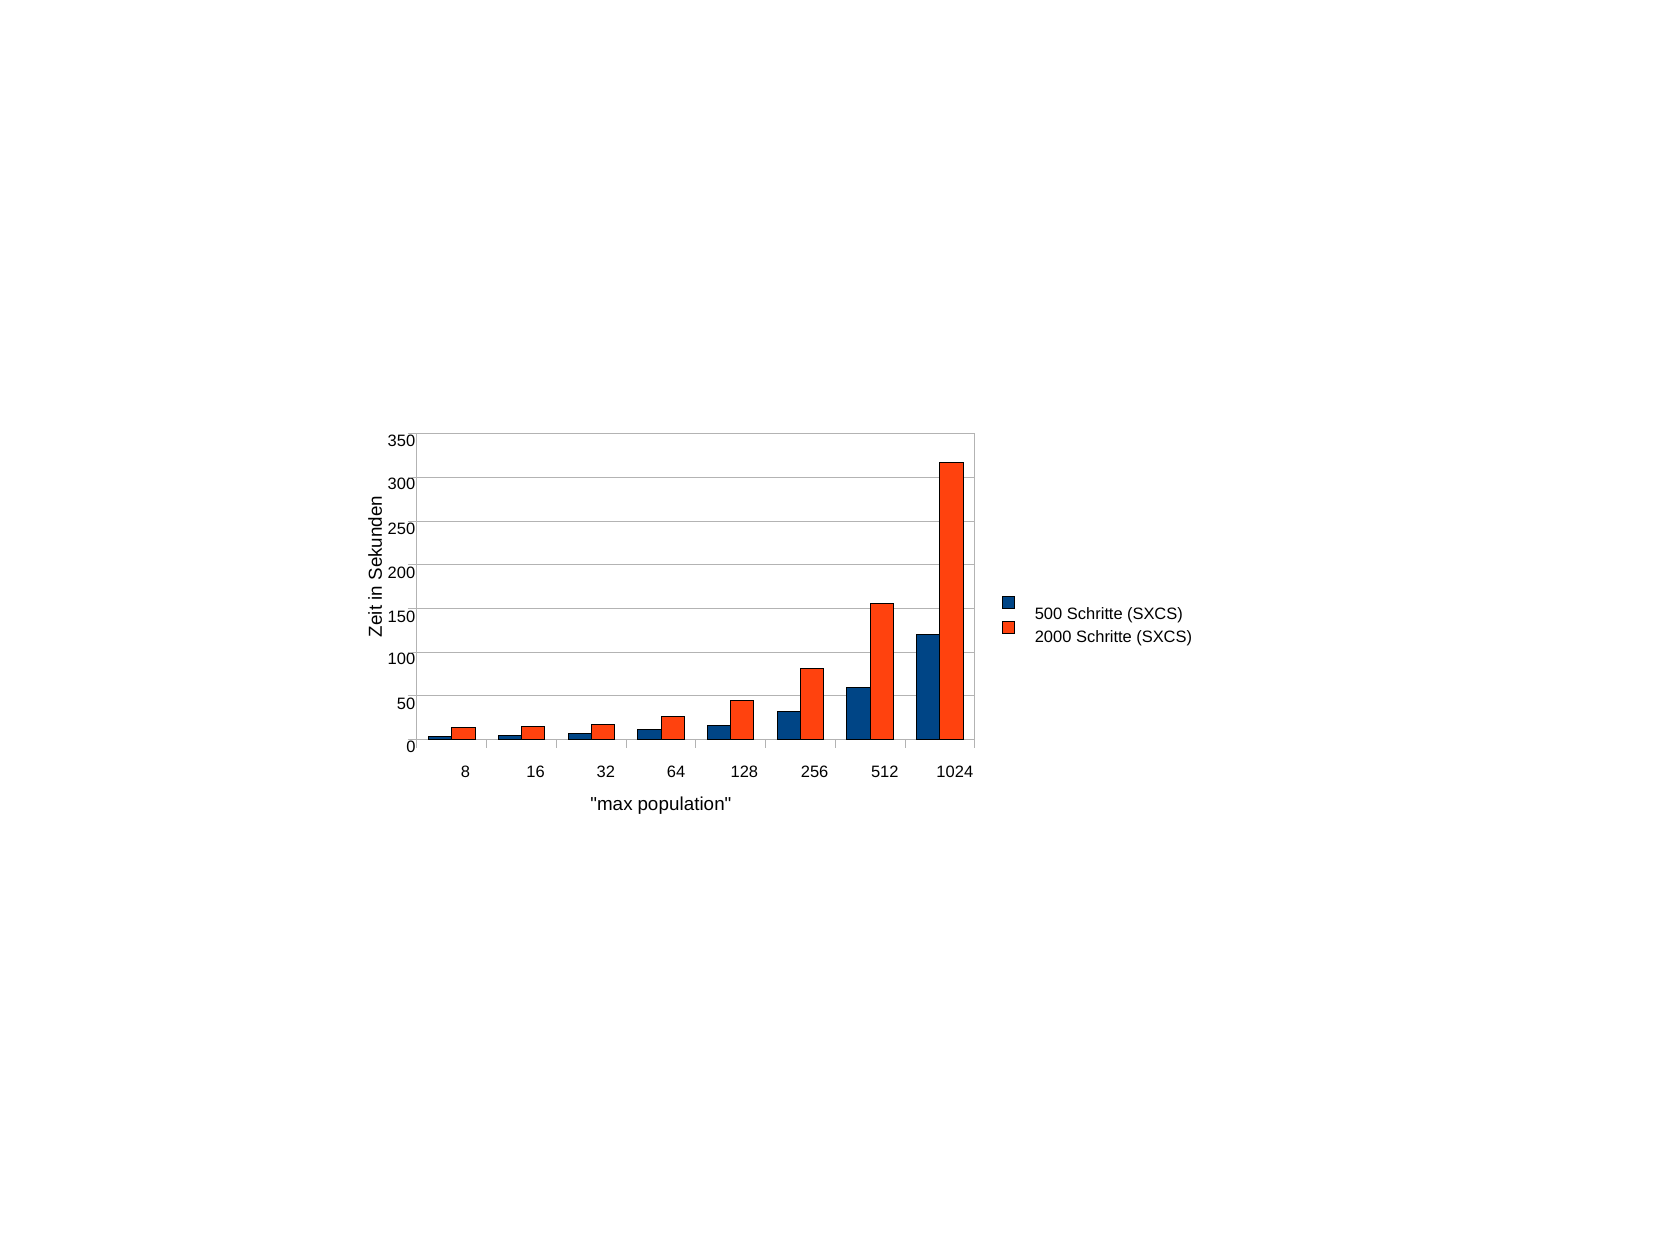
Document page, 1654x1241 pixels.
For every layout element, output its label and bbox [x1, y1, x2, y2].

picture [320, 414, 1219, 826]
